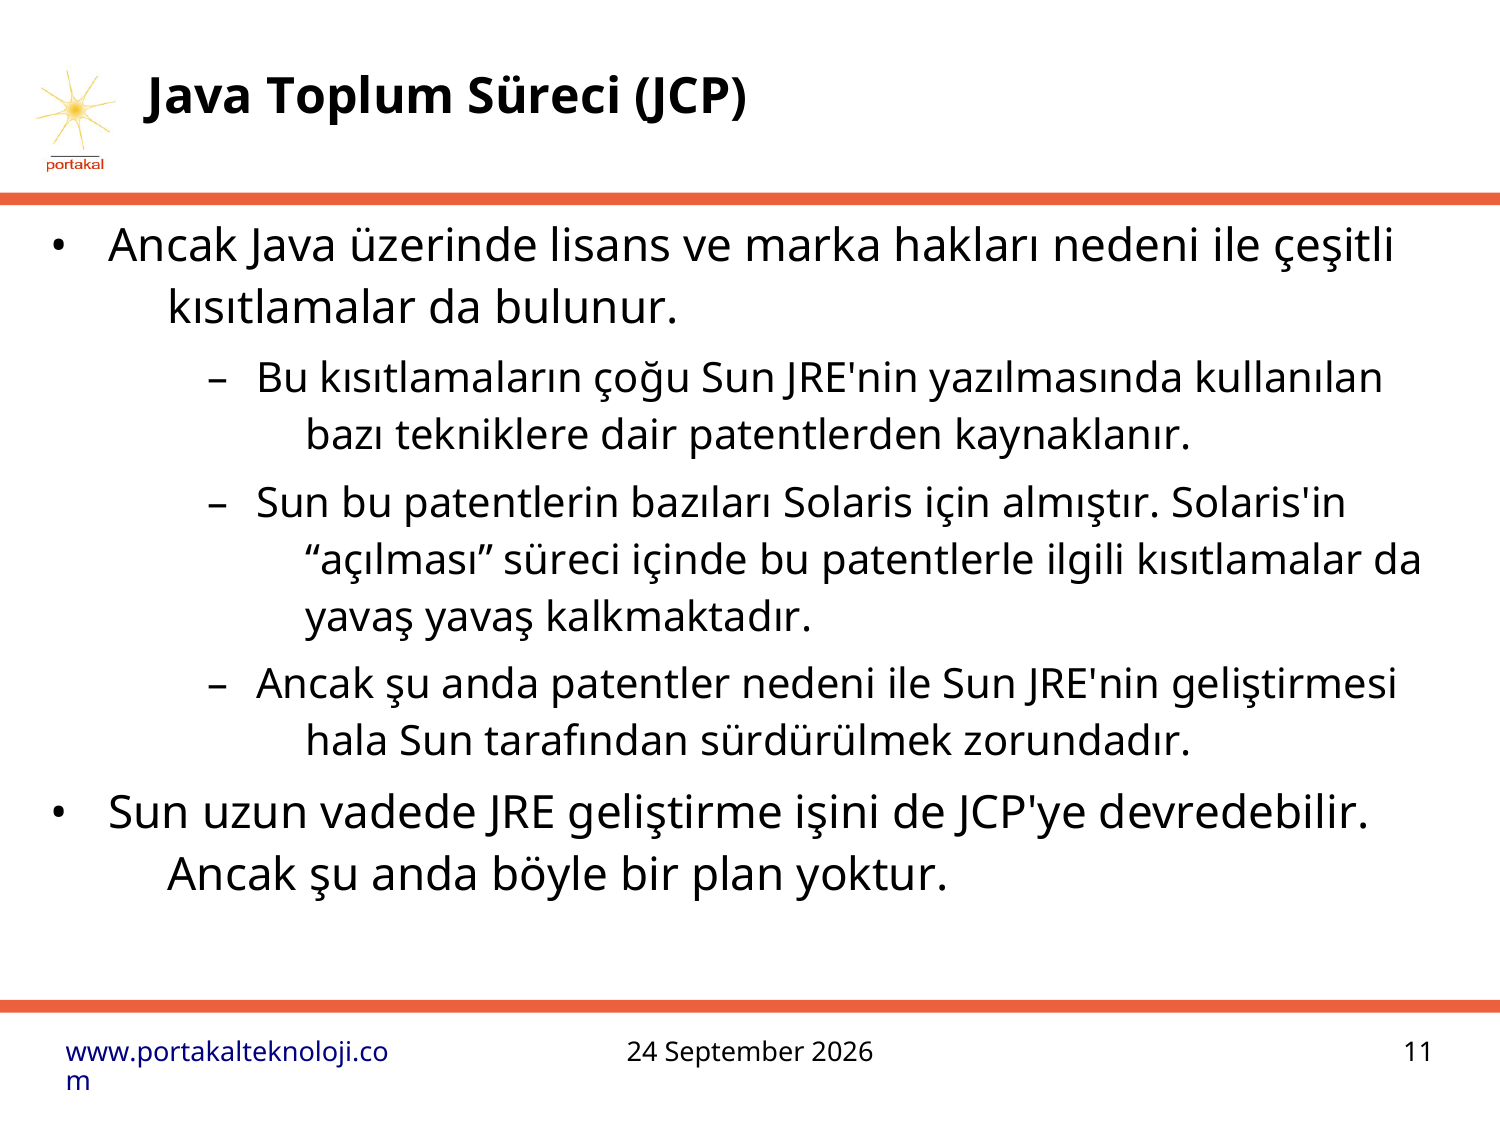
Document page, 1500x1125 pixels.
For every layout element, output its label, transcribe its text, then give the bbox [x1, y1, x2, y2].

list Ancak Java üzerinde lisans ve marka hakları nedeni ile çeşitli kısıtlamalar da bulunur. Bu kısıtlamaların çoğu Sun JRE'nin yazılmasında kullanılan bazı tekniklere dair patentlerden kaynaklanır. Sun bu patentlerin bazıları Solaris için almıştır. Solaris'in “açılması” süreci içinde bu patentlerle ilgili kısıtlamalar da yavaş yavaş kalkmaktadır. Ancak şu anda patentler nedeni ile Sun JRE'nin geliştirmesi hala Sun tarafından sürdürülmek zorundadır. Sun uzun vadede JRE geliştirme işini de JCP'ye devredebilir. Ancak şu anda böyle bir plan yoktur. [50, 212, 1450, 888]
title Java Toplum Süreci (JCP) [147, 7, 1450, 181]
picture [29, 5, 120, 184]
